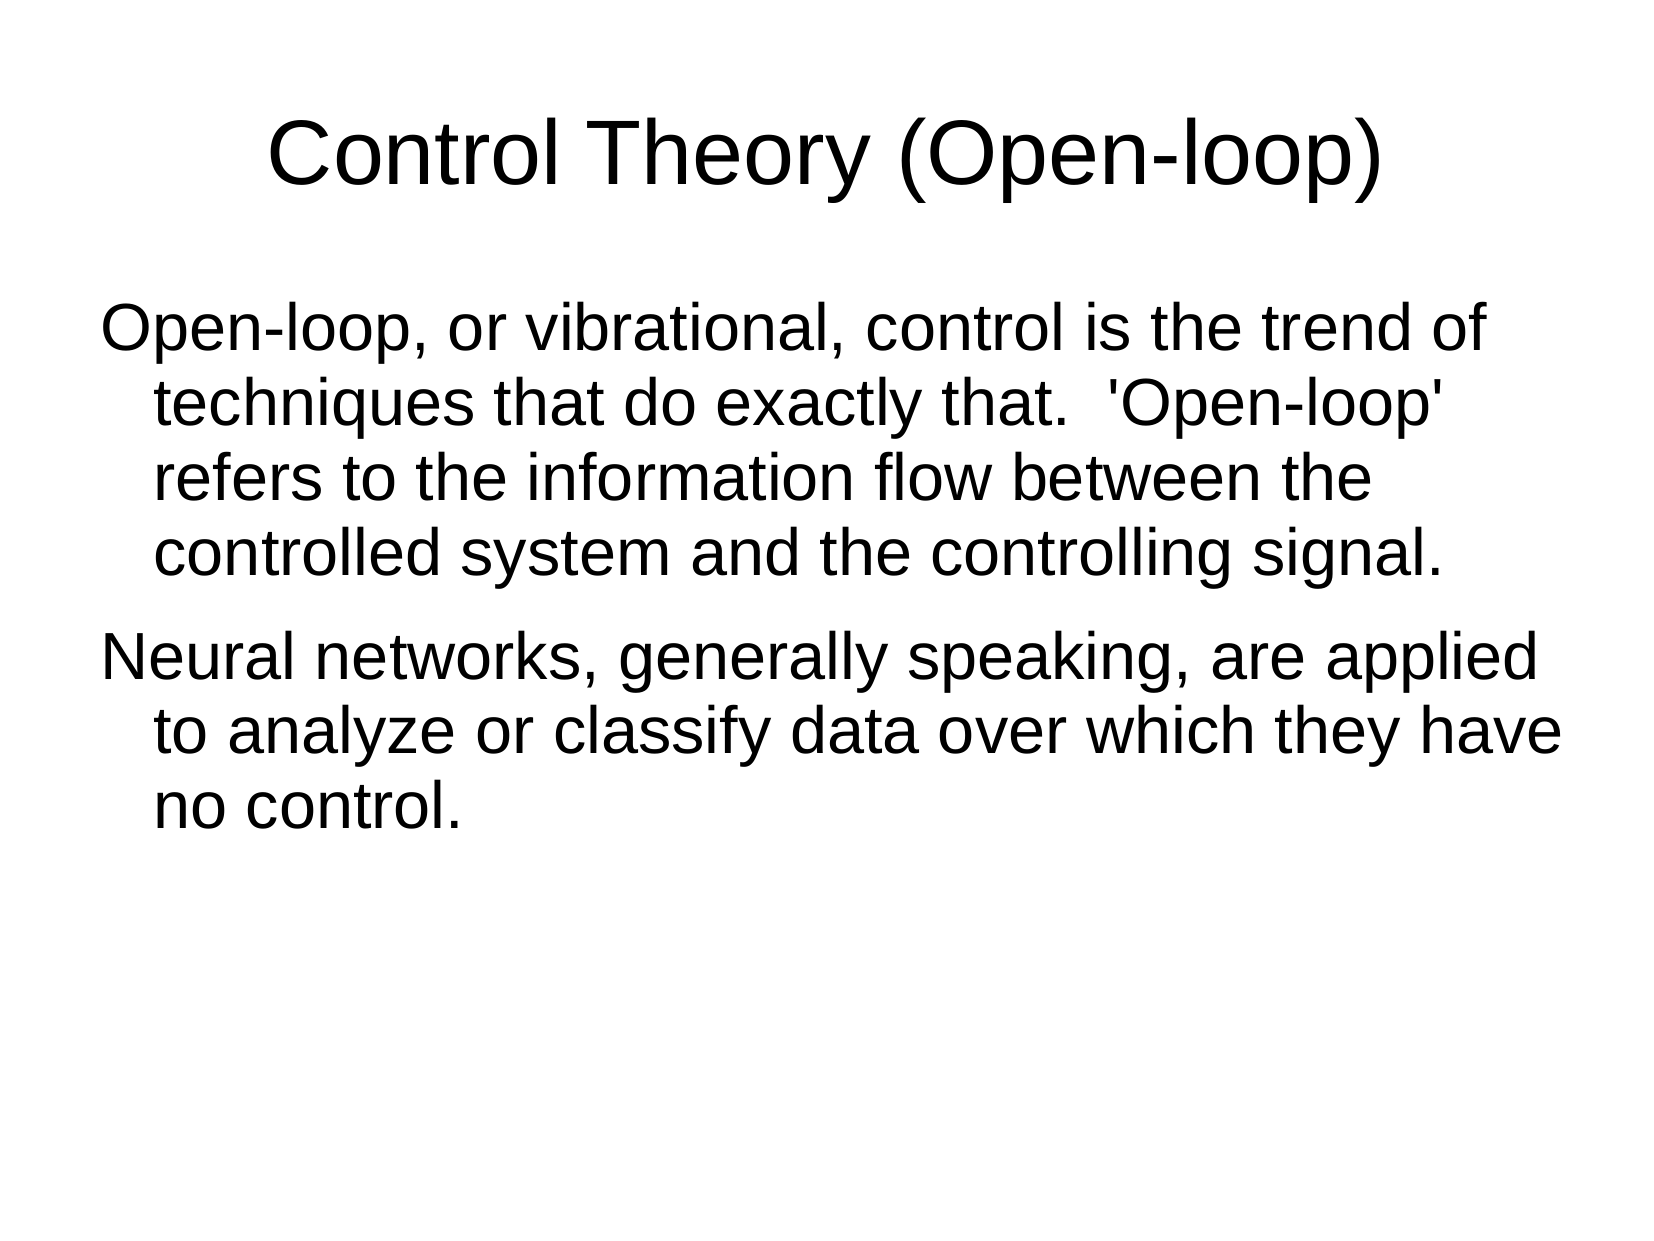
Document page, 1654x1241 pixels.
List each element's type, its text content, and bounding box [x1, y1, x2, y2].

list Open-loop, or vibrational, control is the trend of techniques that do exactly that. 'Open-loop' refers to the information flow between the controlled system and the controlling signal. Neural networks, generally speaking, are applied to analyze or classify data over which they have no control. [82, 290, 1571, 1094]
title Control Theory (Open-loop) [82, 56, 1571, 250]
